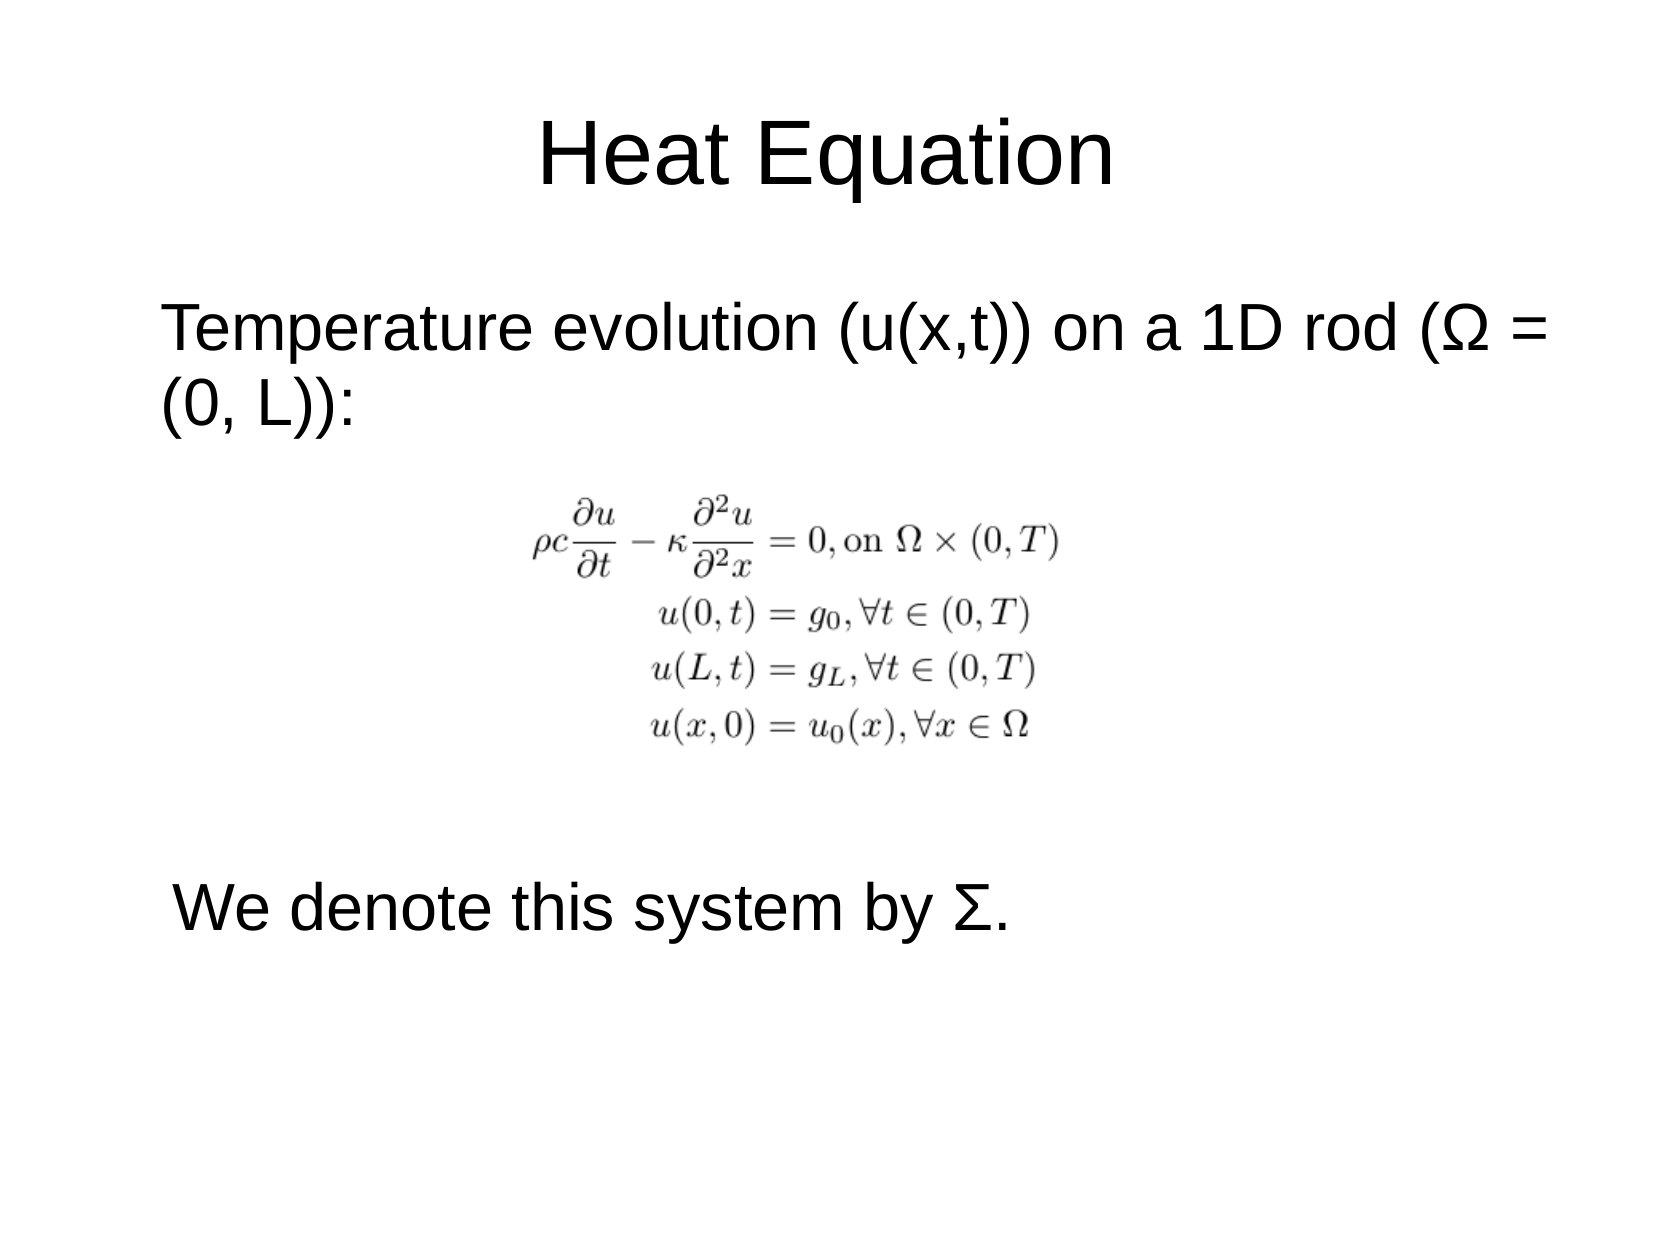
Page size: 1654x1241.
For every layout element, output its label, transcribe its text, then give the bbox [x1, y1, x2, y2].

list We denote this system by Σ. [101, 870, 1591, 1049]
list Temperature evolution (u(x,t)) on a 1D rod (Ω = (0, L)): [90, 290, 1579, 469]
title Heat Equation [82, 49, 1571, 257]
picture [495, 468, 1127, 766]
